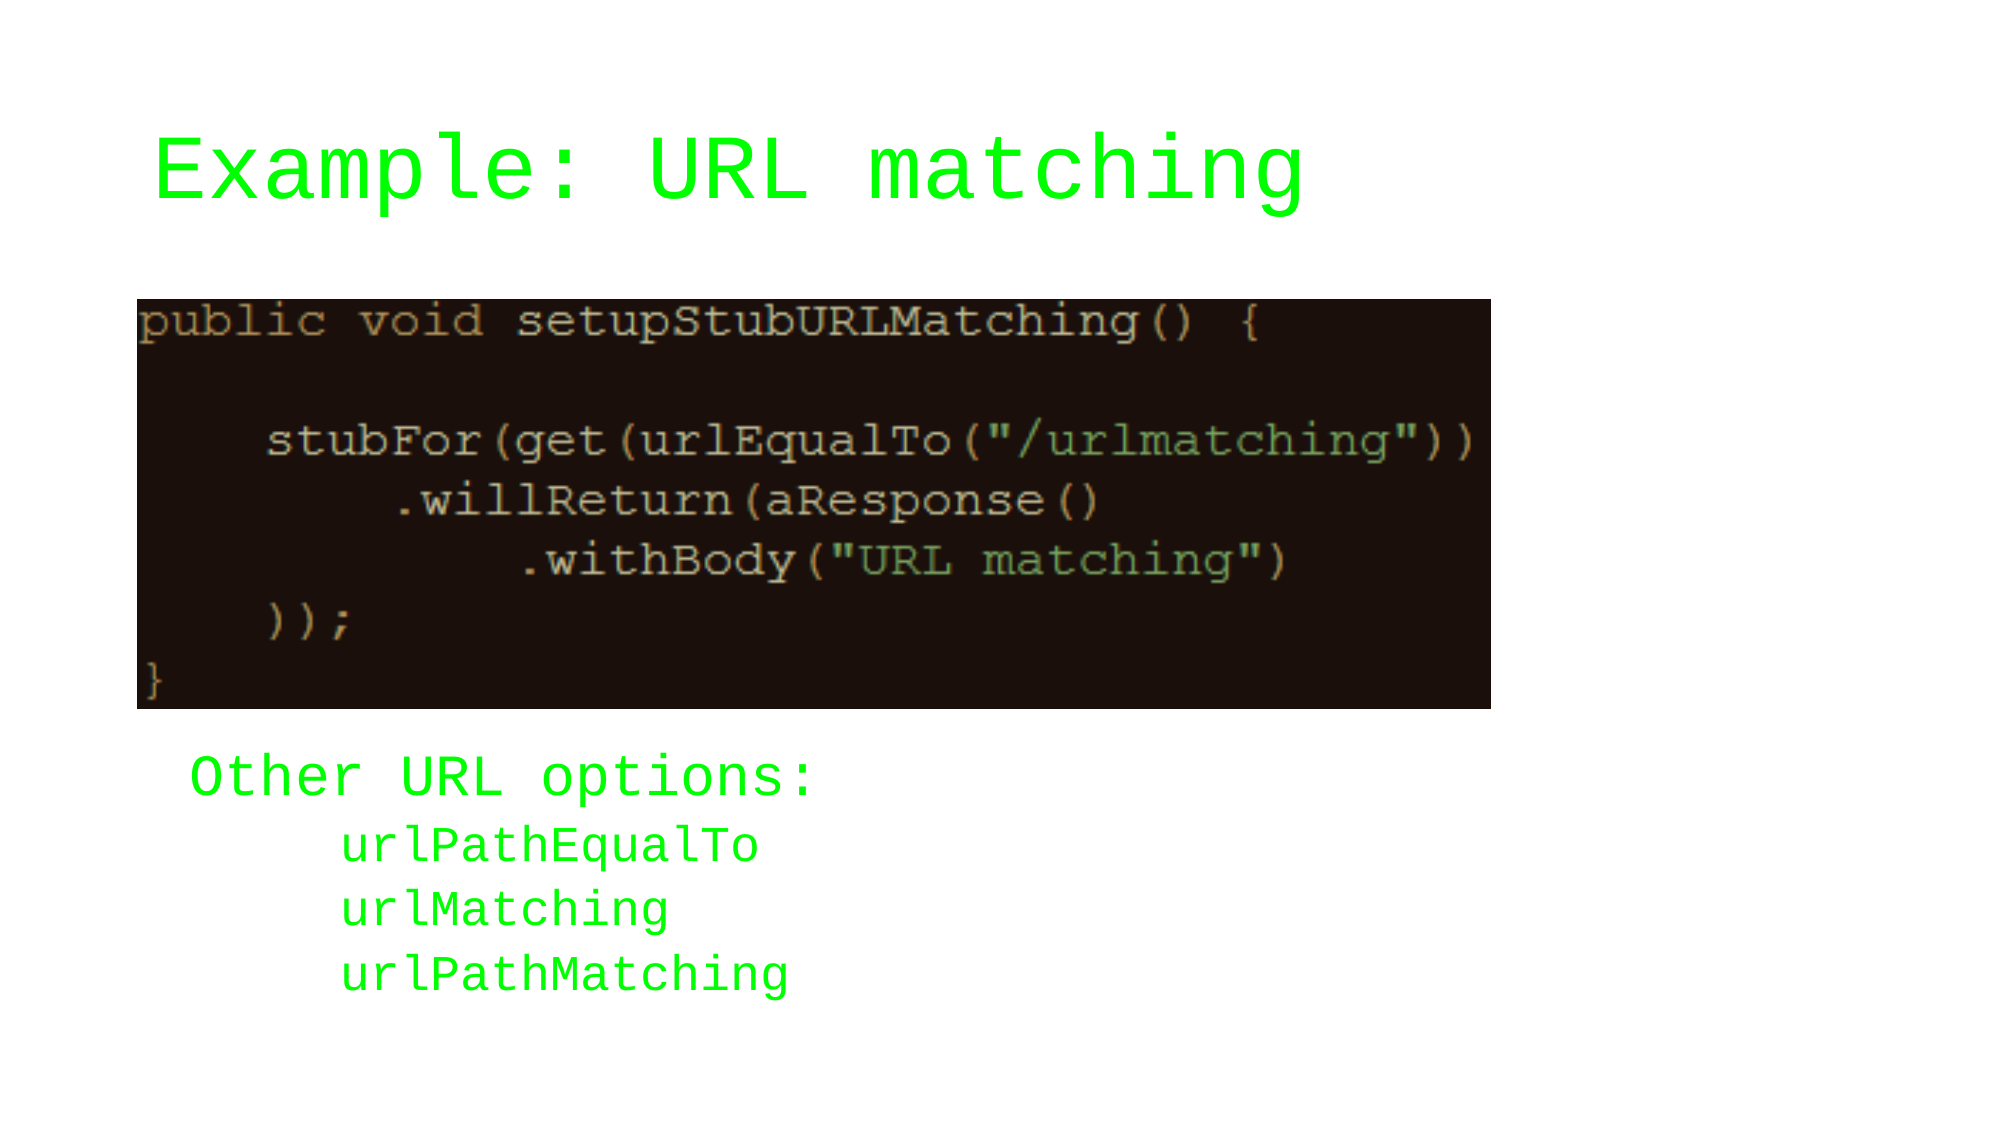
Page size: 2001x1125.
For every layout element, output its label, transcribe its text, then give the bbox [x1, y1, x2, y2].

title Example: URL matching [137, 59, 1863, 278]
picture [137, 299, 1491, 709]
list Other URL options: urlPathEqualTo urlMatching urlPathMatching [137, 299, 1966, 1014]
